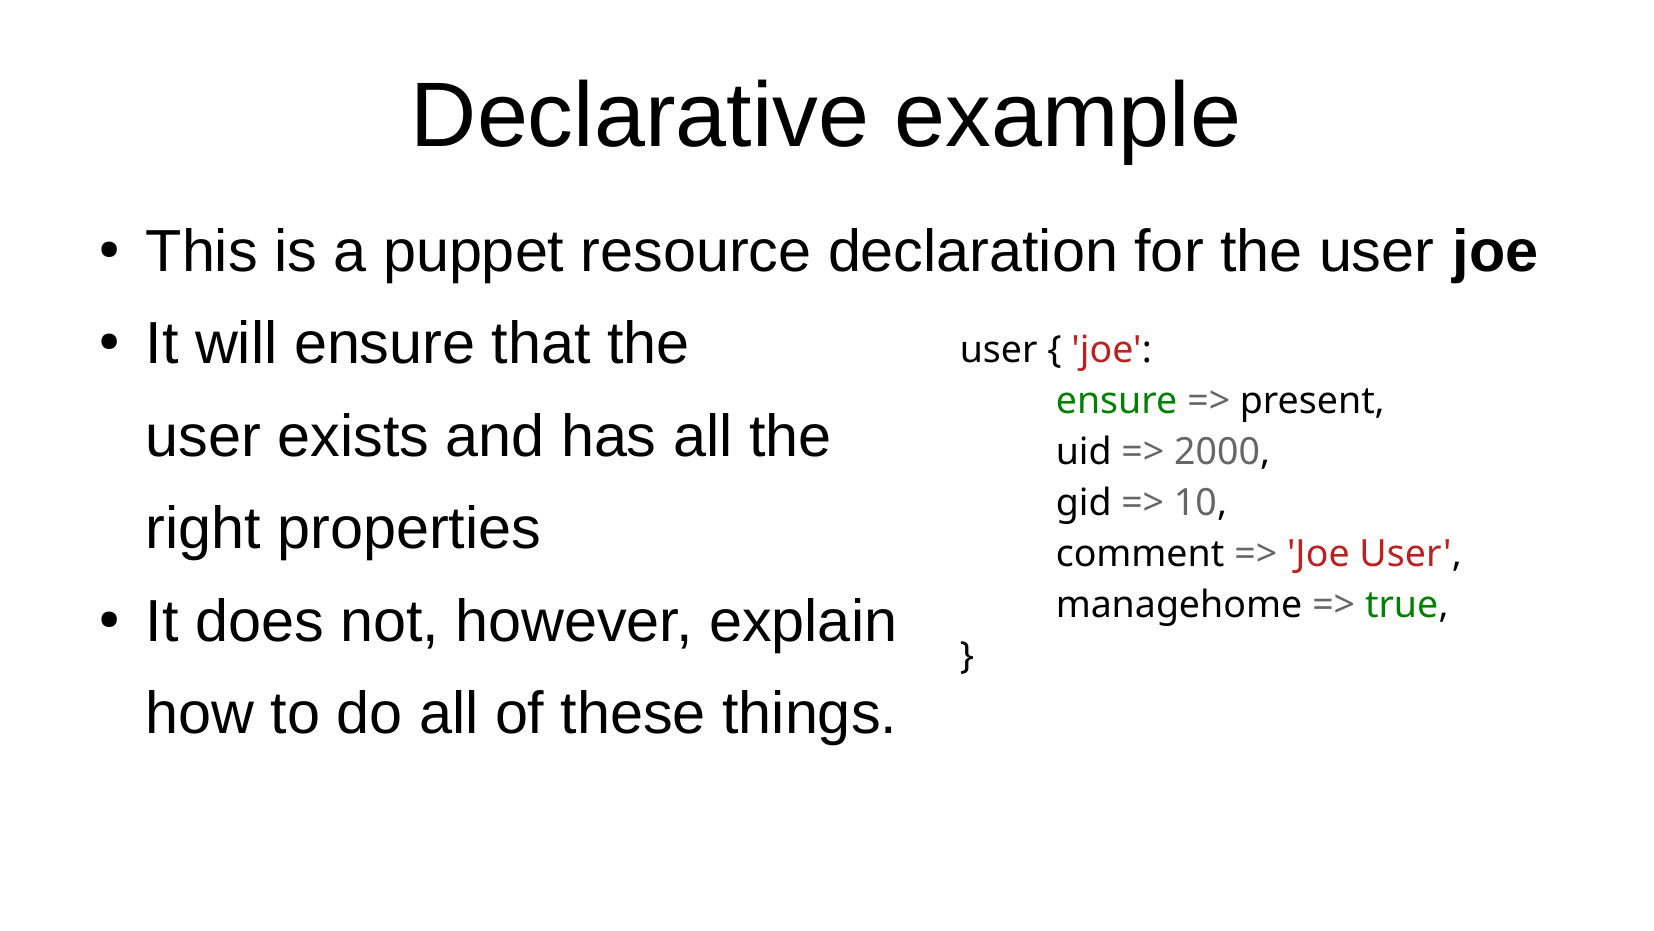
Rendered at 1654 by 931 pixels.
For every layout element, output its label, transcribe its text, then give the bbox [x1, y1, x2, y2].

list This is a puppet resource declaration for the user joe It will ensure that the user exists and has all the right properties It does not, however, explain how to do all of these things. [82, 217, 1571, 758]
title Declarative example [82, 37, 1571, 193]
text_box user { 'joe': ensure => present, uid => 2000, gid => 10, comment => 'Joe User', managehome => true, } [945, 315, 1501, 687]
